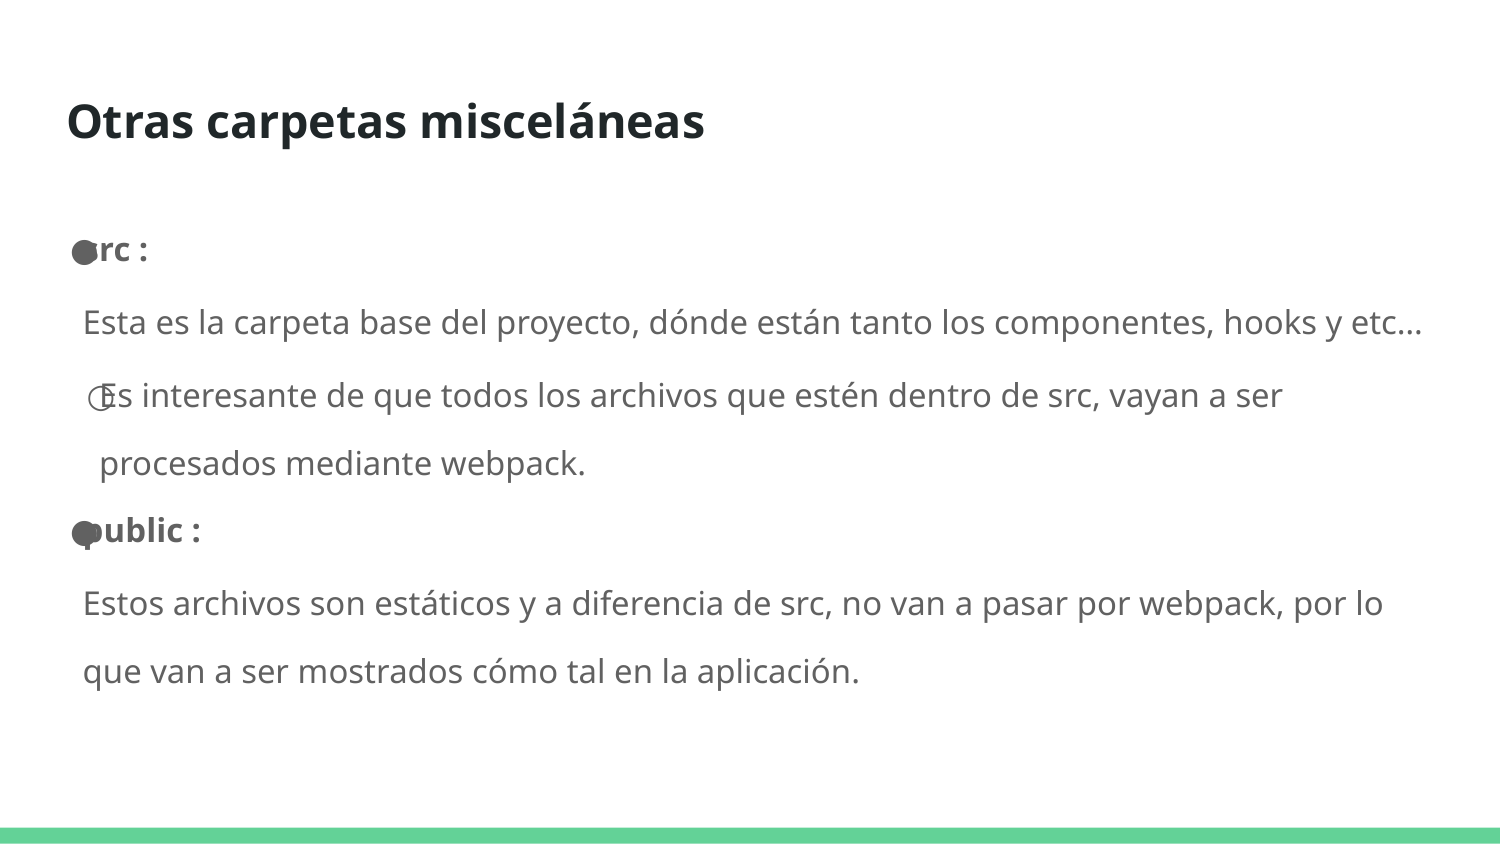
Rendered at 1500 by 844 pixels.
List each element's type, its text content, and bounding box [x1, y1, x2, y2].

title Otras carpetas misceláneas [51, 74, 1449, 169]
list src : Esta es la carpeta base del proyecto, dónde están tanto los componentes, hooks y etc… Es interesante de que todos los archivos que estén dentro de src, vayan a ser procesados mediante webpack. public : Estos archivos son estáticos y a diferencia de src, no van a pasar por webpack, por lo que van a ser mostrados cómo tal en la aplicación. [51, 189, 1449, 750]
